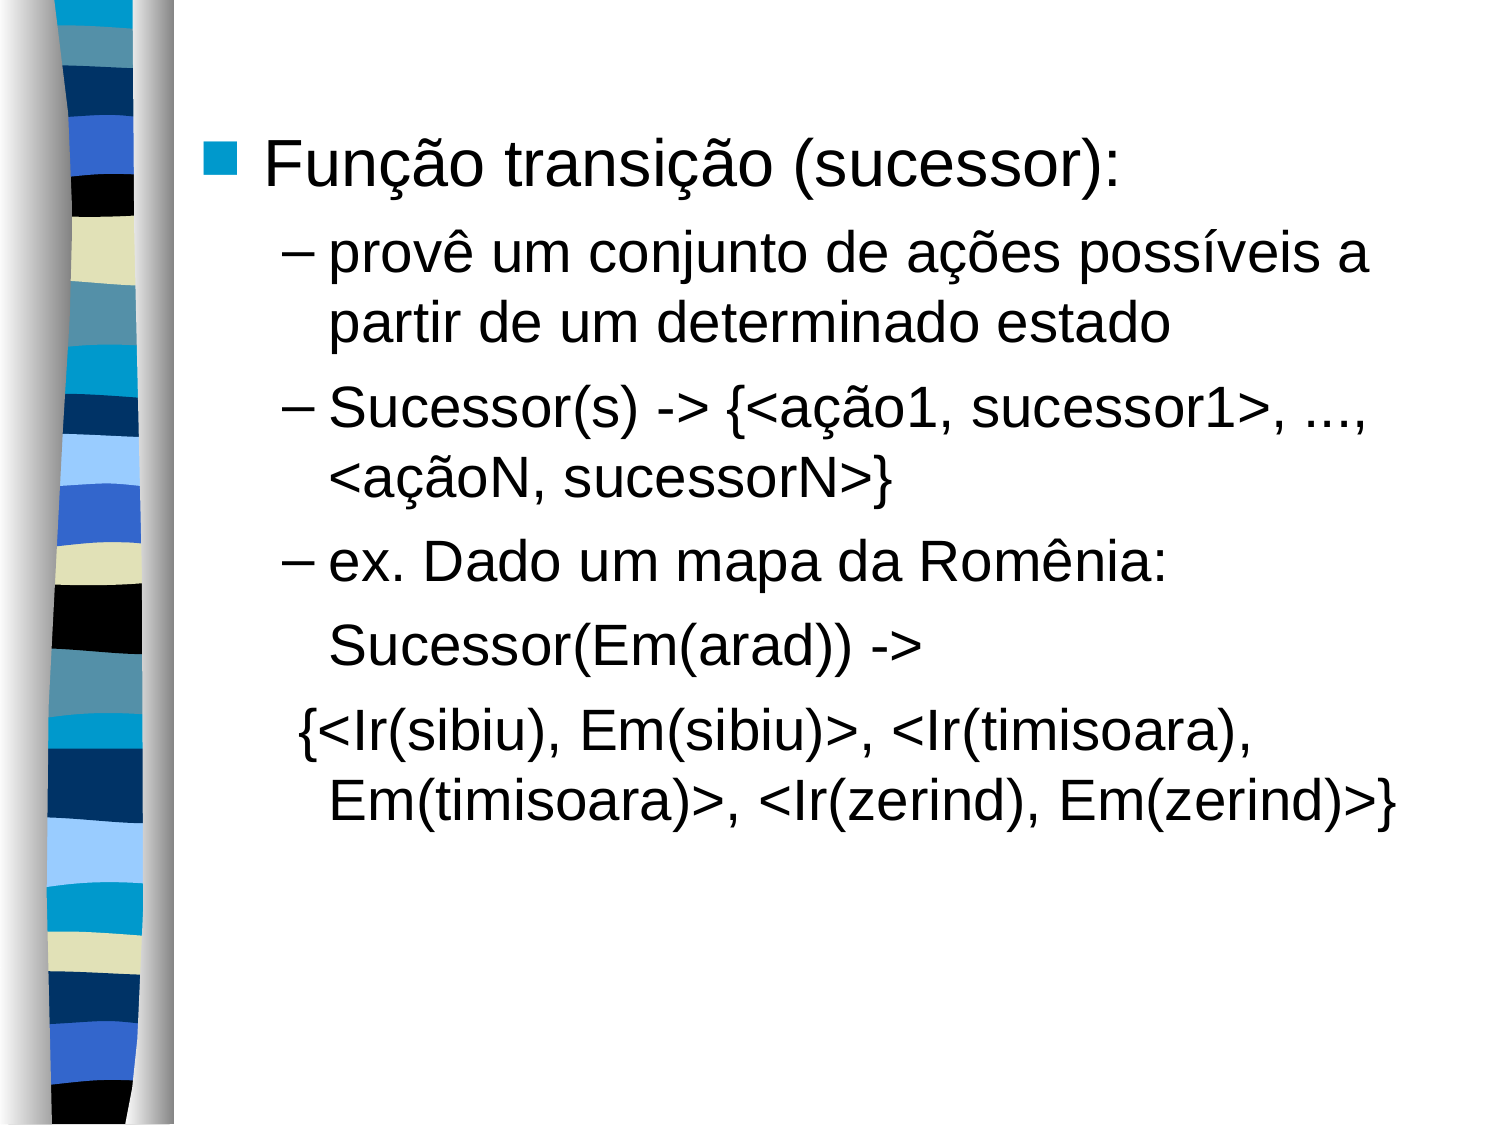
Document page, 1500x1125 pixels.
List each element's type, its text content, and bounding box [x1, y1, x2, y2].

list Função transição (sucessor): provê um conjunto de ações possíveis a partir de um determinado estado Sucessor(s) -> {<ação1, sucessor1>, ..., <açãoN, sucessorN>} ex. Dado um mapa da Romênia: Sucessor(Em(arad)) -> {<Ir(sibiu), Em(sibiu)>, <Ir(timisoara), Em(timisoara)>, <Ir(zerind), Em(zerind)>} [192, 112, 1468, 1000]
